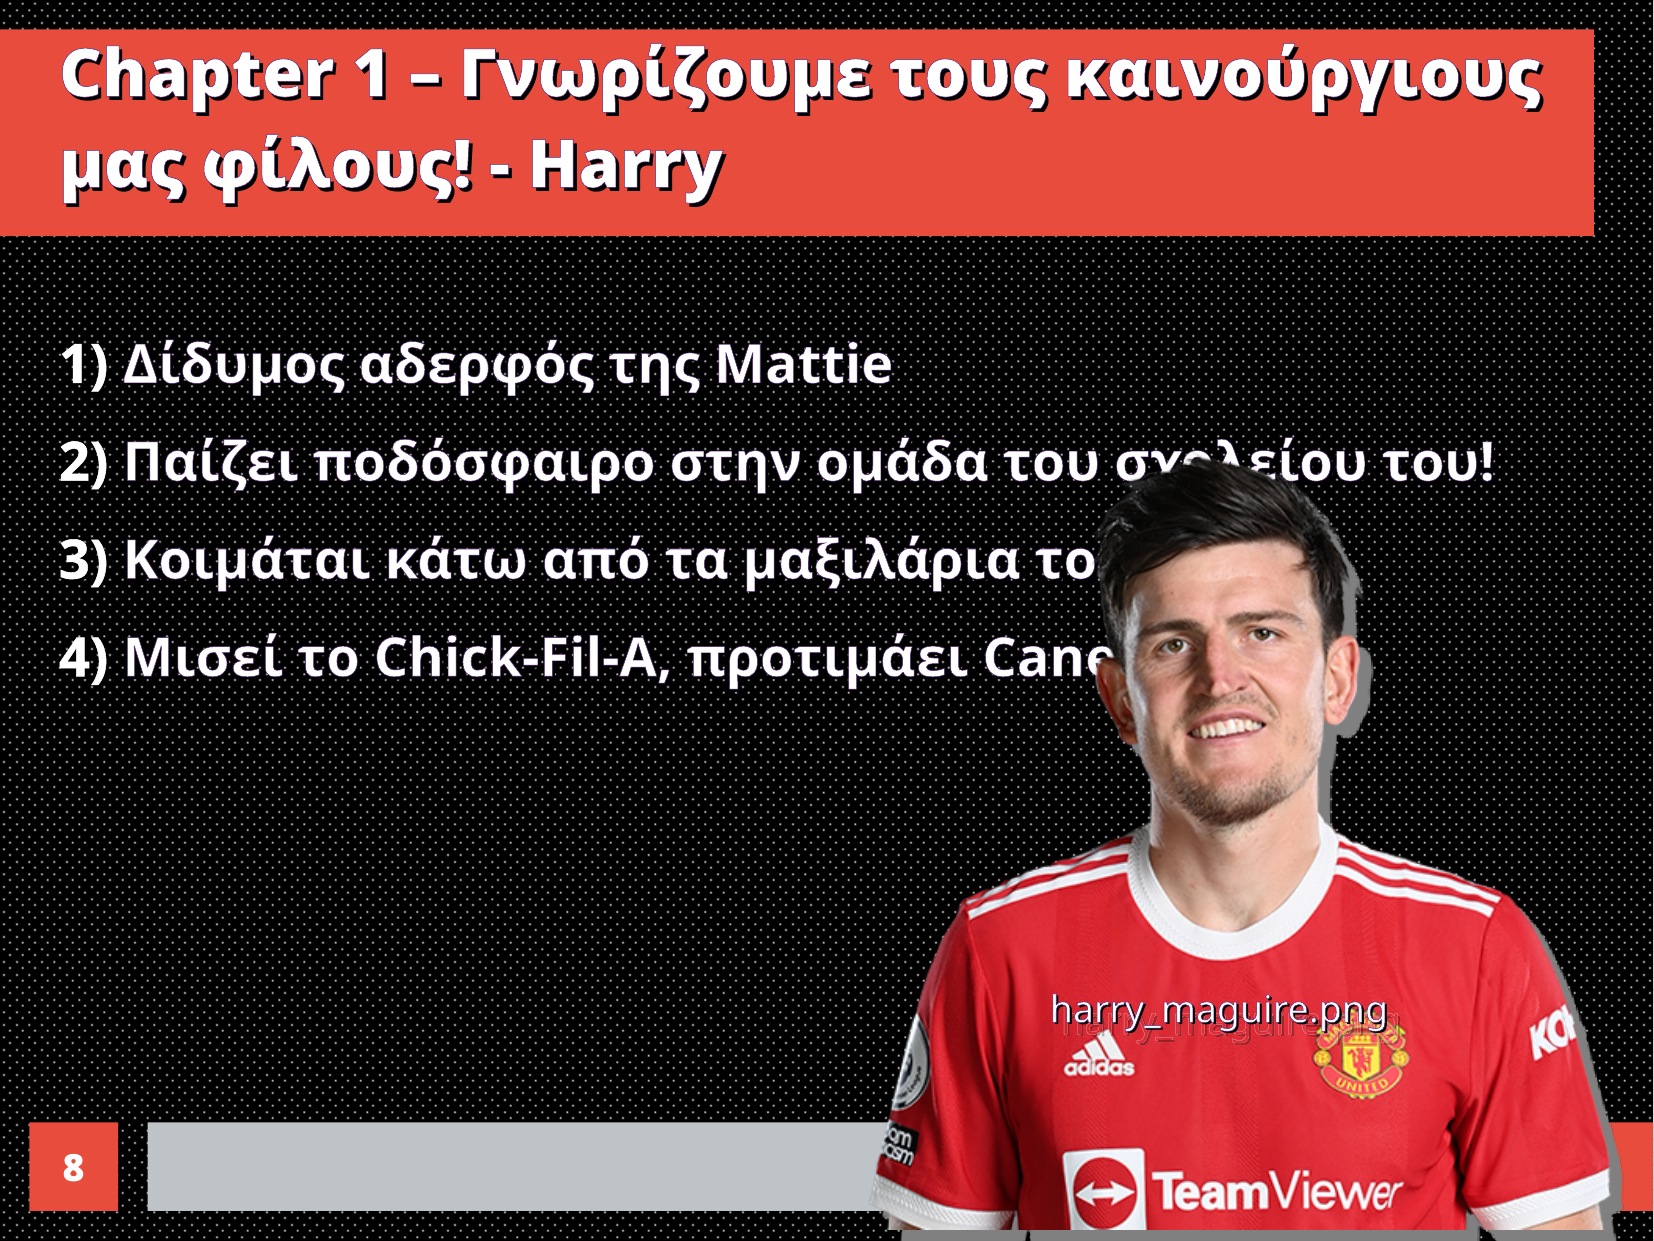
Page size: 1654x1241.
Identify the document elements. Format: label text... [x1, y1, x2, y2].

picture [1648, 1211, 1654, 1241]
text_box harry_maguire.png [1035, 975, 1501, 1032]
picture [0, 0, 1654, 1241]
list Δίδυμος αδερφός της Mattie Παίζει ποδόσφαιρο στην ομάδα του σχολείου του! Κοιμάται κάτω από τα μαξιλάρια του Μισεί το Chick-Fil-A, προτιμάει Cane’s [58, 324, 1565, 1093]
title Chapter 1 – Γνωρίζουμε τους καινούργιους μας φίλους! - Harry [58, 59, 1594, 207]
